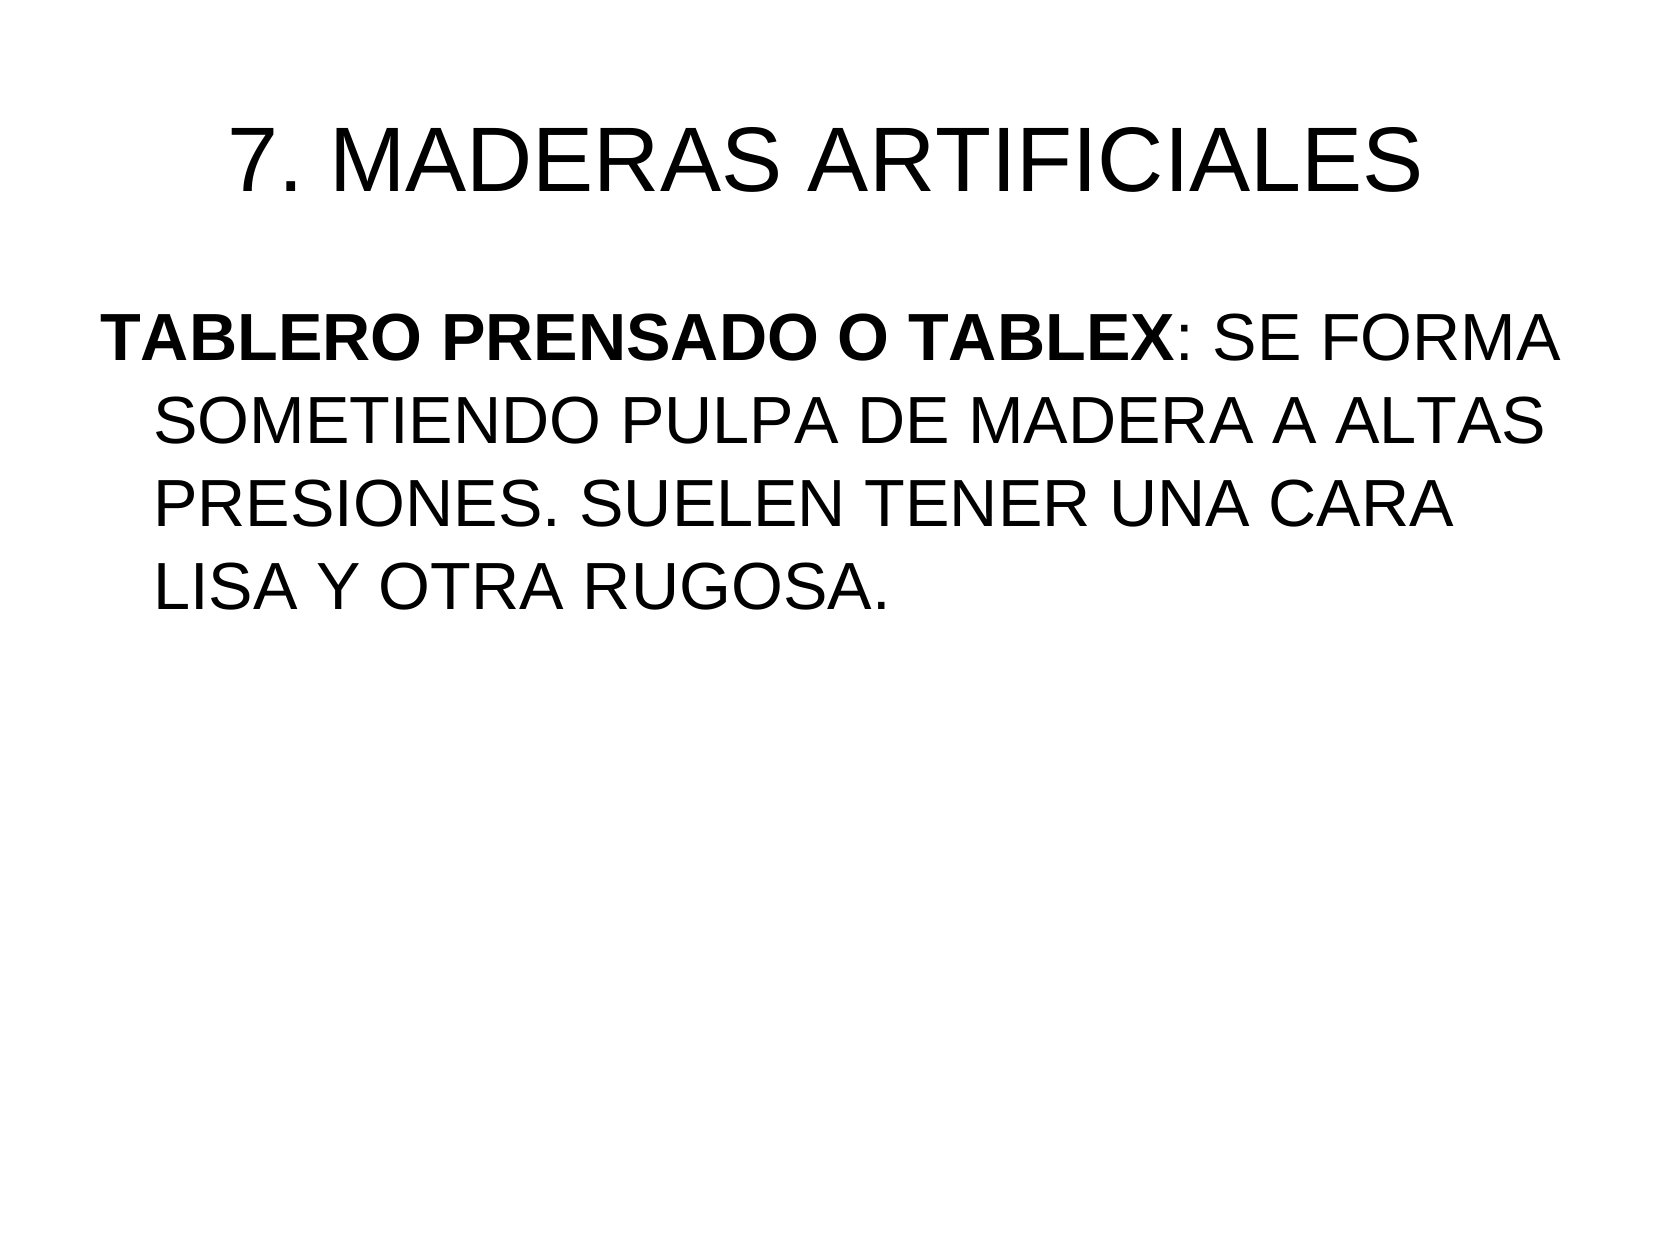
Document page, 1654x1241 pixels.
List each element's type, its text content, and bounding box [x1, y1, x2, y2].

list TABLERO PRENSADO O TABLEX: SE FORMA SOMETIENDO PULPA DE MADERA A ALTAS PRESIONES. SUELEN TENER UNA CARA LISA Y OTRA RUGOSA. [82, 290, 1571, 1109]
title 7. MADERAS ARTIFICIALES [82, 56, 1571, 249]
